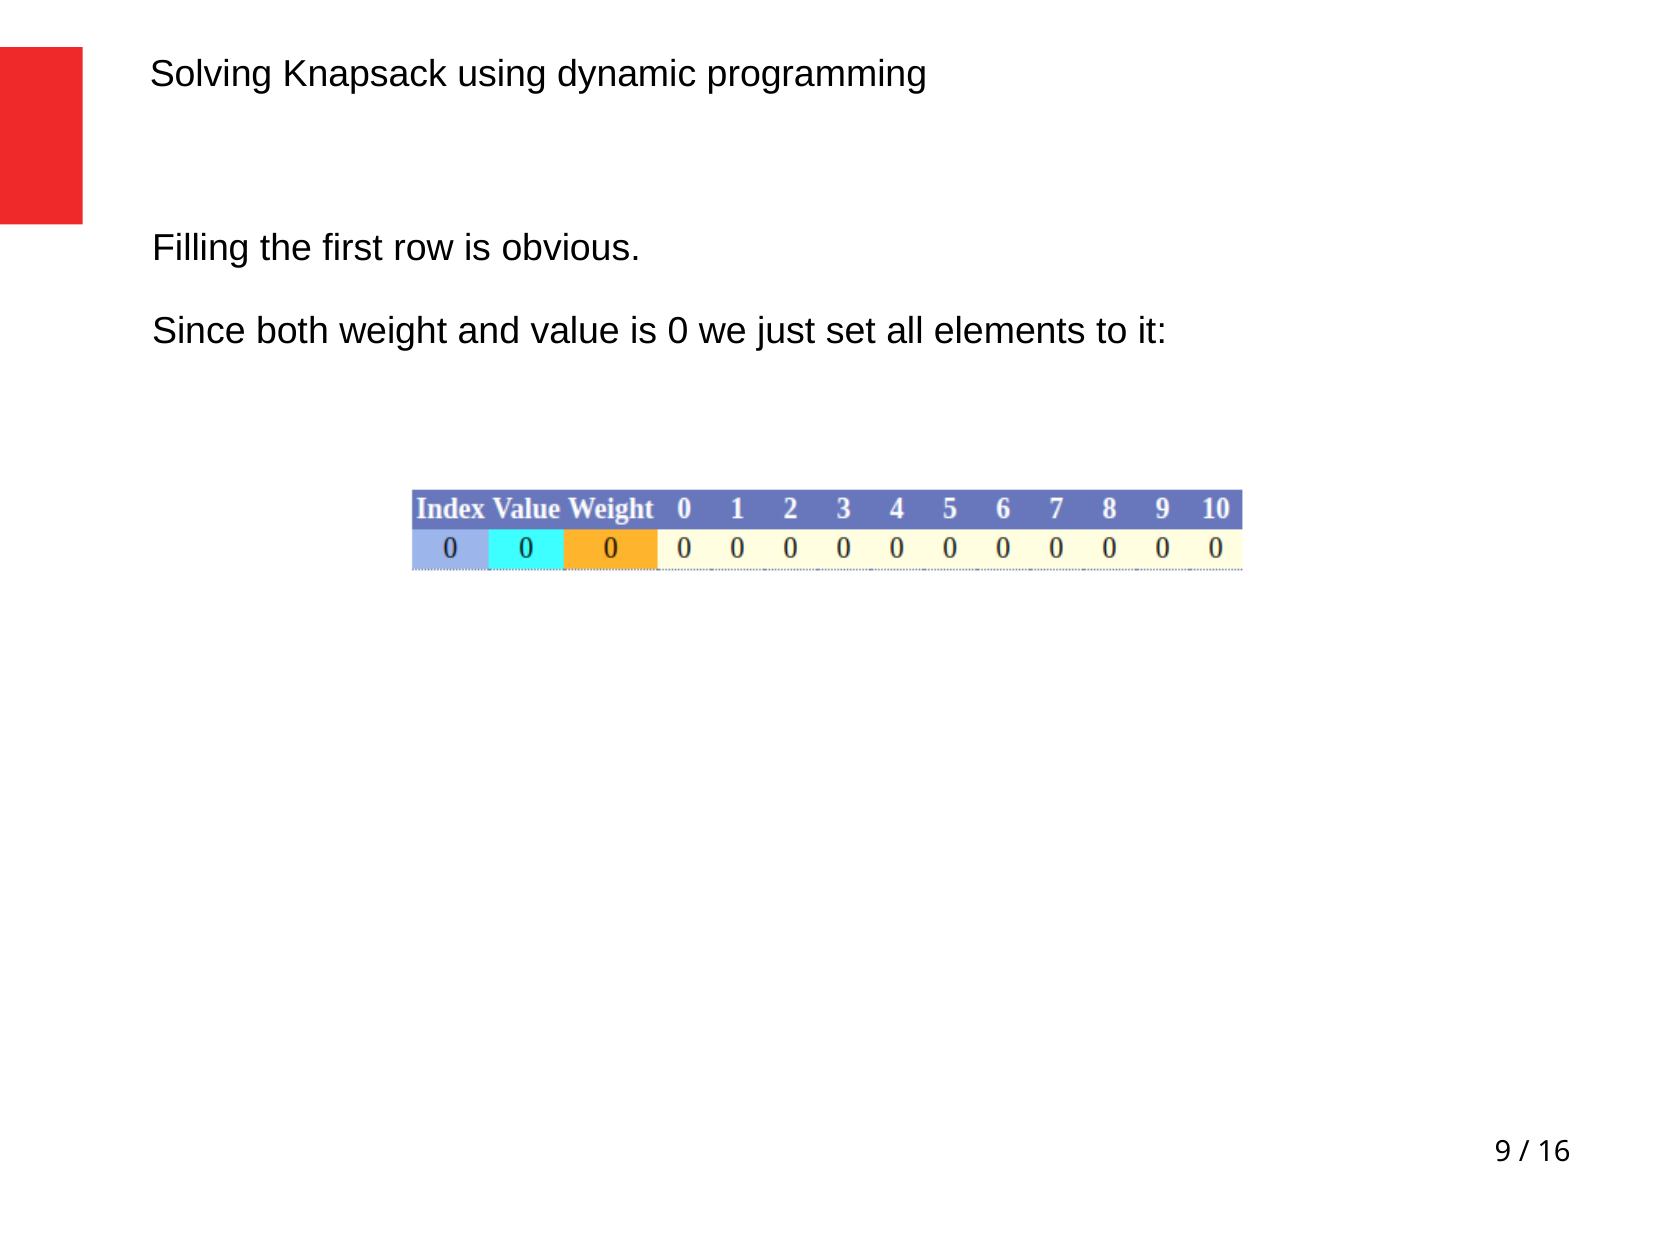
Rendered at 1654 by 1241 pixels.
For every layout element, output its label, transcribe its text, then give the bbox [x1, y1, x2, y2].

text_box Filling the first row is obvious. Since both weight and value is 0 we just set all elements to it: [137, 218, 1516, 451]
text_box Solving Knapsack using dynamic programming [135, 45, 961, 102]
picture [403, 479, 1252, 577]
